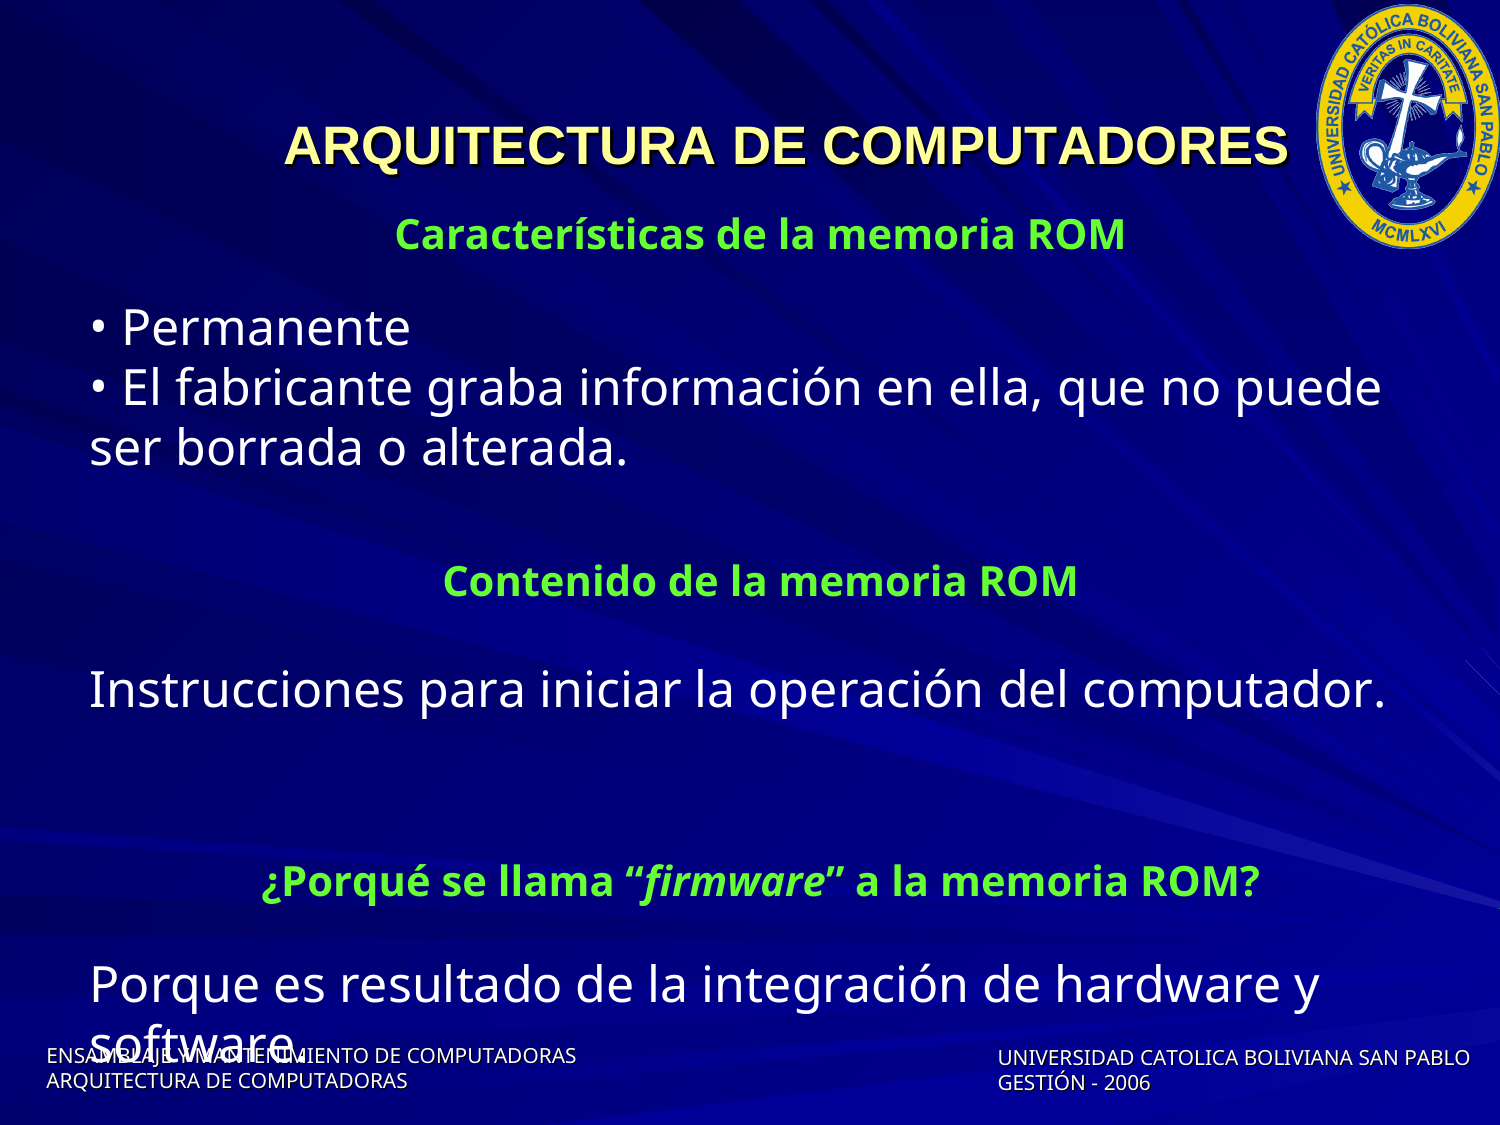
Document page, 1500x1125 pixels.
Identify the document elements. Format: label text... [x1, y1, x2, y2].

text_box Permanente El fabricante graba información en ella, que no puede ser borrada o alterada. [75, 287, 1426, 483]
text_box Porque es resultado de la integración de hardware y software. [75, 944, 1426, 1081]
picture [1316, 4, 1500, 200]
text_box ¿Porqué se llama “firmware” a la memoria ROM? [0, 847, 1500, 913]
text_box Instrucciones para iniciar la operación del computador. [75, 649, 1426, 726]
text_box Contenido de la memoria ROM [0, 547, 1500, 613]
text_box ARQUITECTURA DE COMPUTADORES [112, 78, 1463, 209]
text_box Características de la memoria ROM [0, 200, 1500, 266]
